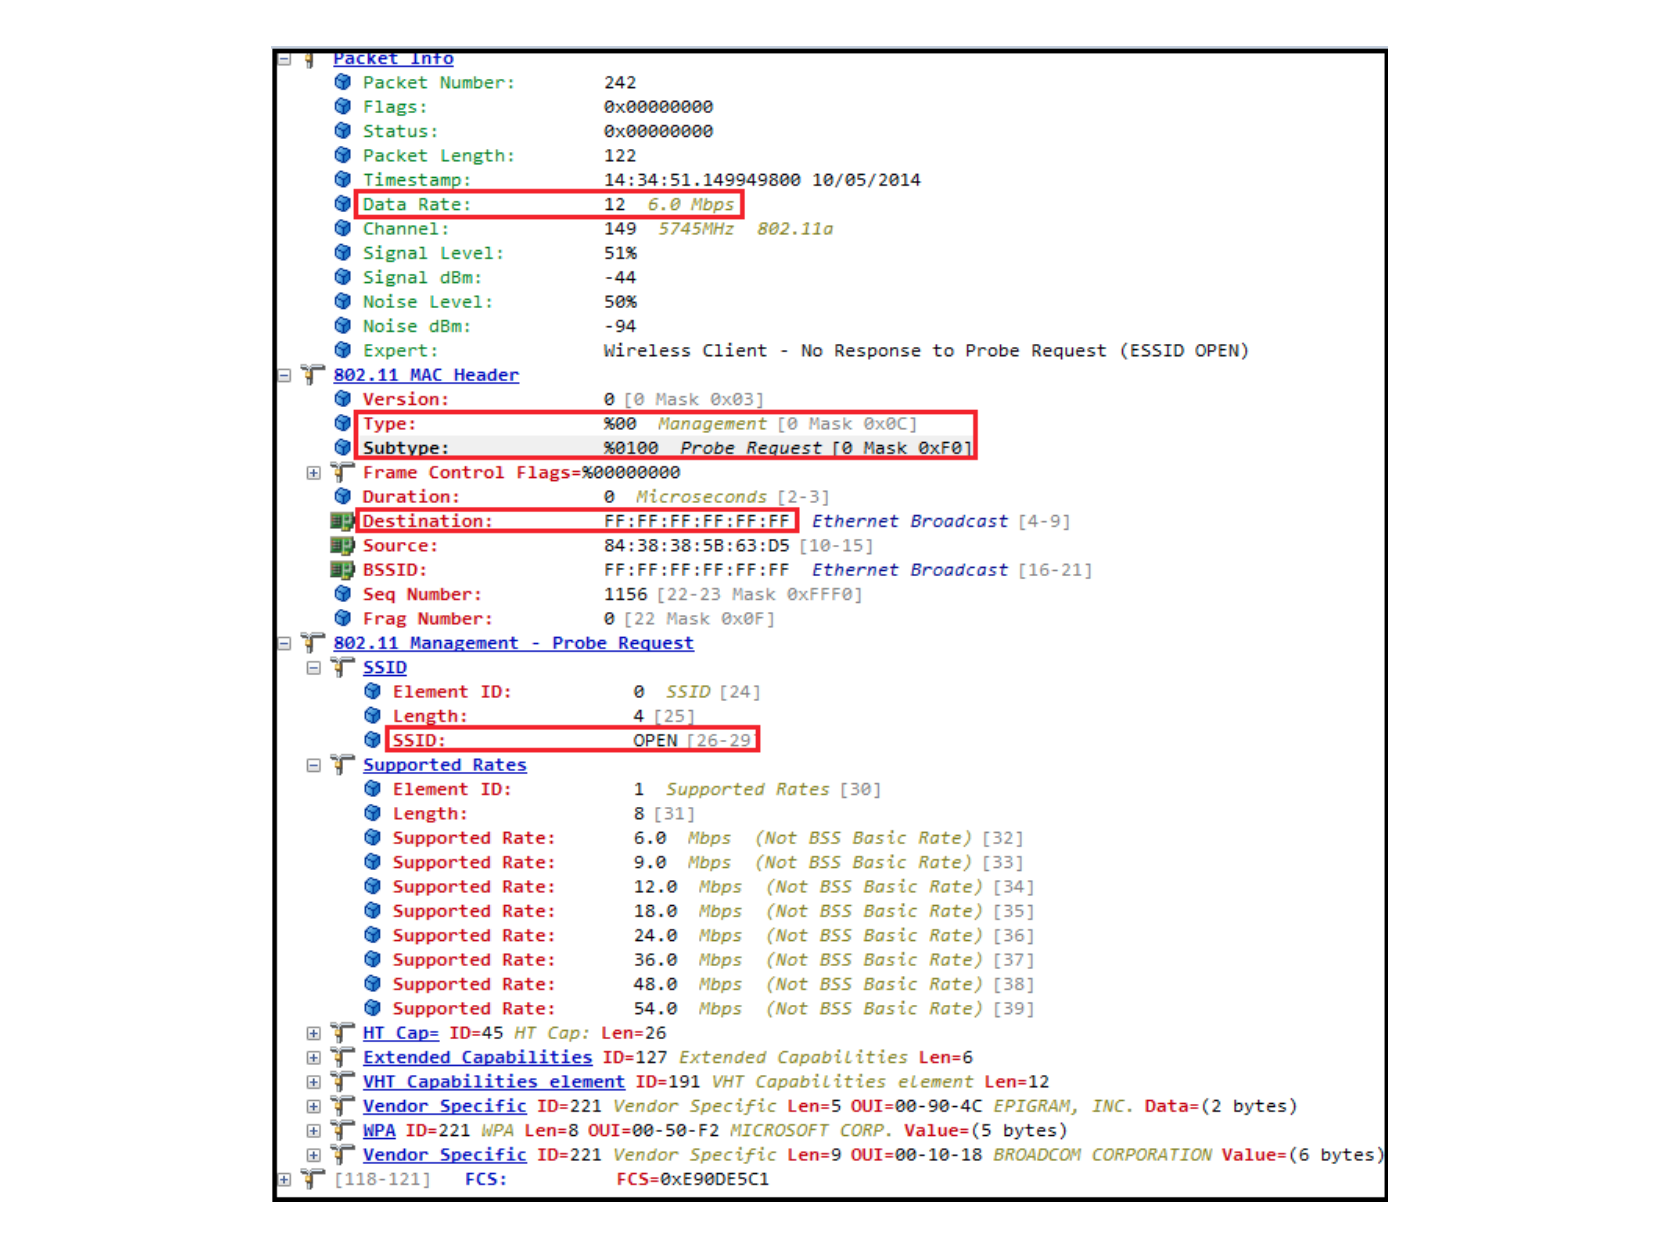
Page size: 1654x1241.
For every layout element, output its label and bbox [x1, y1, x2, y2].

picture [271, 46, 1388, 1202]
